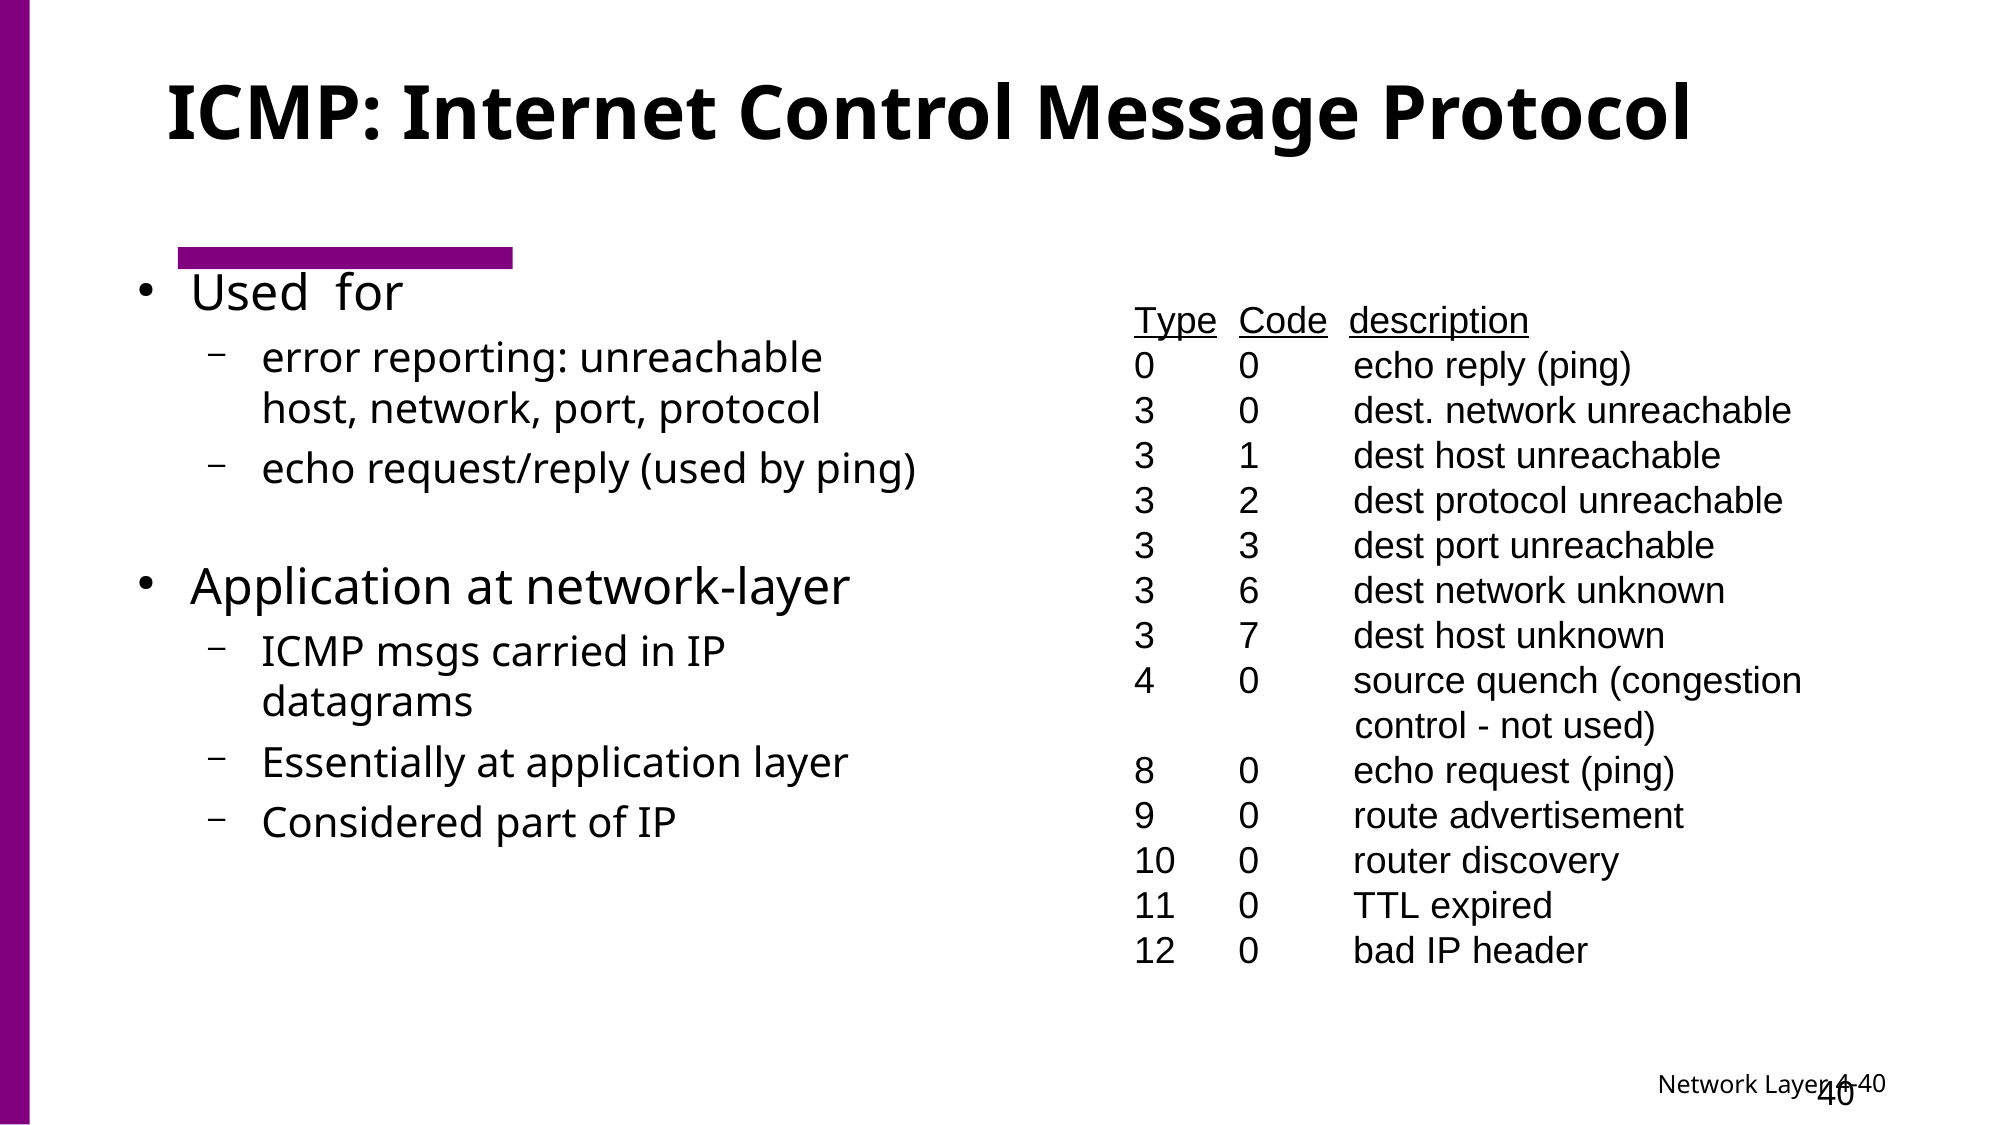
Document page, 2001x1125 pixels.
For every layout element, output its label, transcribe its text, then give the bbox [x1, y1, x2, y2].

text_box 4-<number> [1820, 1060, 1969, 1106]
list Used for error reporting: unreachable host, network, port, protocol echo request/reply (used by ping) Application at network-layer ICMP msgs carried in IP datagrams Essentially at application layer Considered part of IP [104, 253, 938, 1016]
title ICMP: Internet Control Message Protocol [116, 37, 1894, 182]
text_box Type Code description 0 0 echo reply (ping) 3 0 dest. network unreachable 3 1 dest host unreachable 3 2 dest protocol unreachable 3 3 dest port unreachable 3 6 dest network unknown 3 7 dest host unknown 4 0 source quench (congestion control - not used) 8 0 echo request (ping) 9 0 route advertisement 10 0 router discovery 11 0 TTL expired 12 0 bad IP header [1119, 288, 1819, 1025]
text_box Network Layer [1210, 1060, 1844, 1109]
